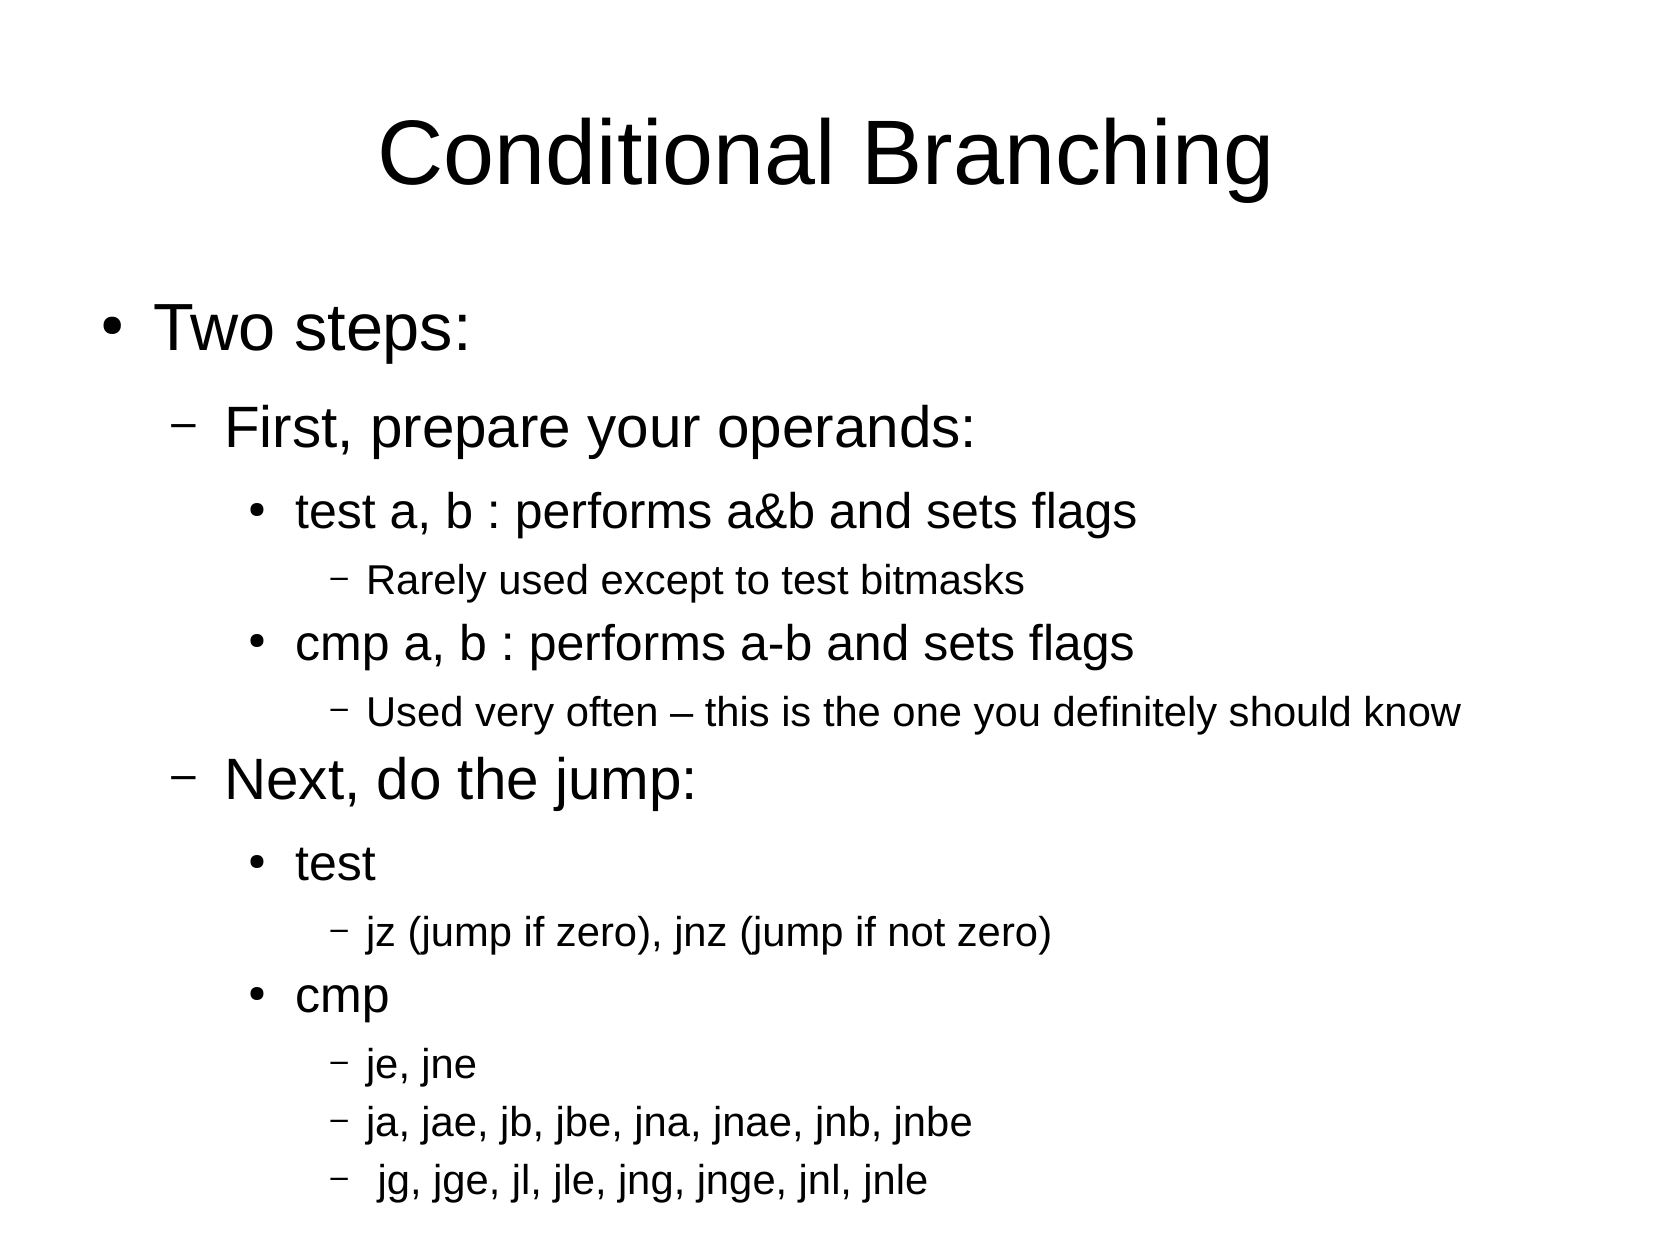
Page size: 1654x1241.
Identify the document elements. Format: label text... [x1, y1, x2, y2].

list Two steps: First, prepare your operands: test a, b : performs a&b and sets flags Rarely used except to test bitmasks cmp a, b : performs a-b and sets flags Used very often – this is the one you definitely should know Next, do the jump: test jz (jump if zero), jnz (jump if not zero) cmp je, jne ja, jae, jb, jbe, jna, jnae, jnb, jnbe jg, jge, jl, jle, jng, jnge, jnl, jnle [82, 290, 1538, 1231]
title Conditional Branching [82, 49, 1571, 257]
